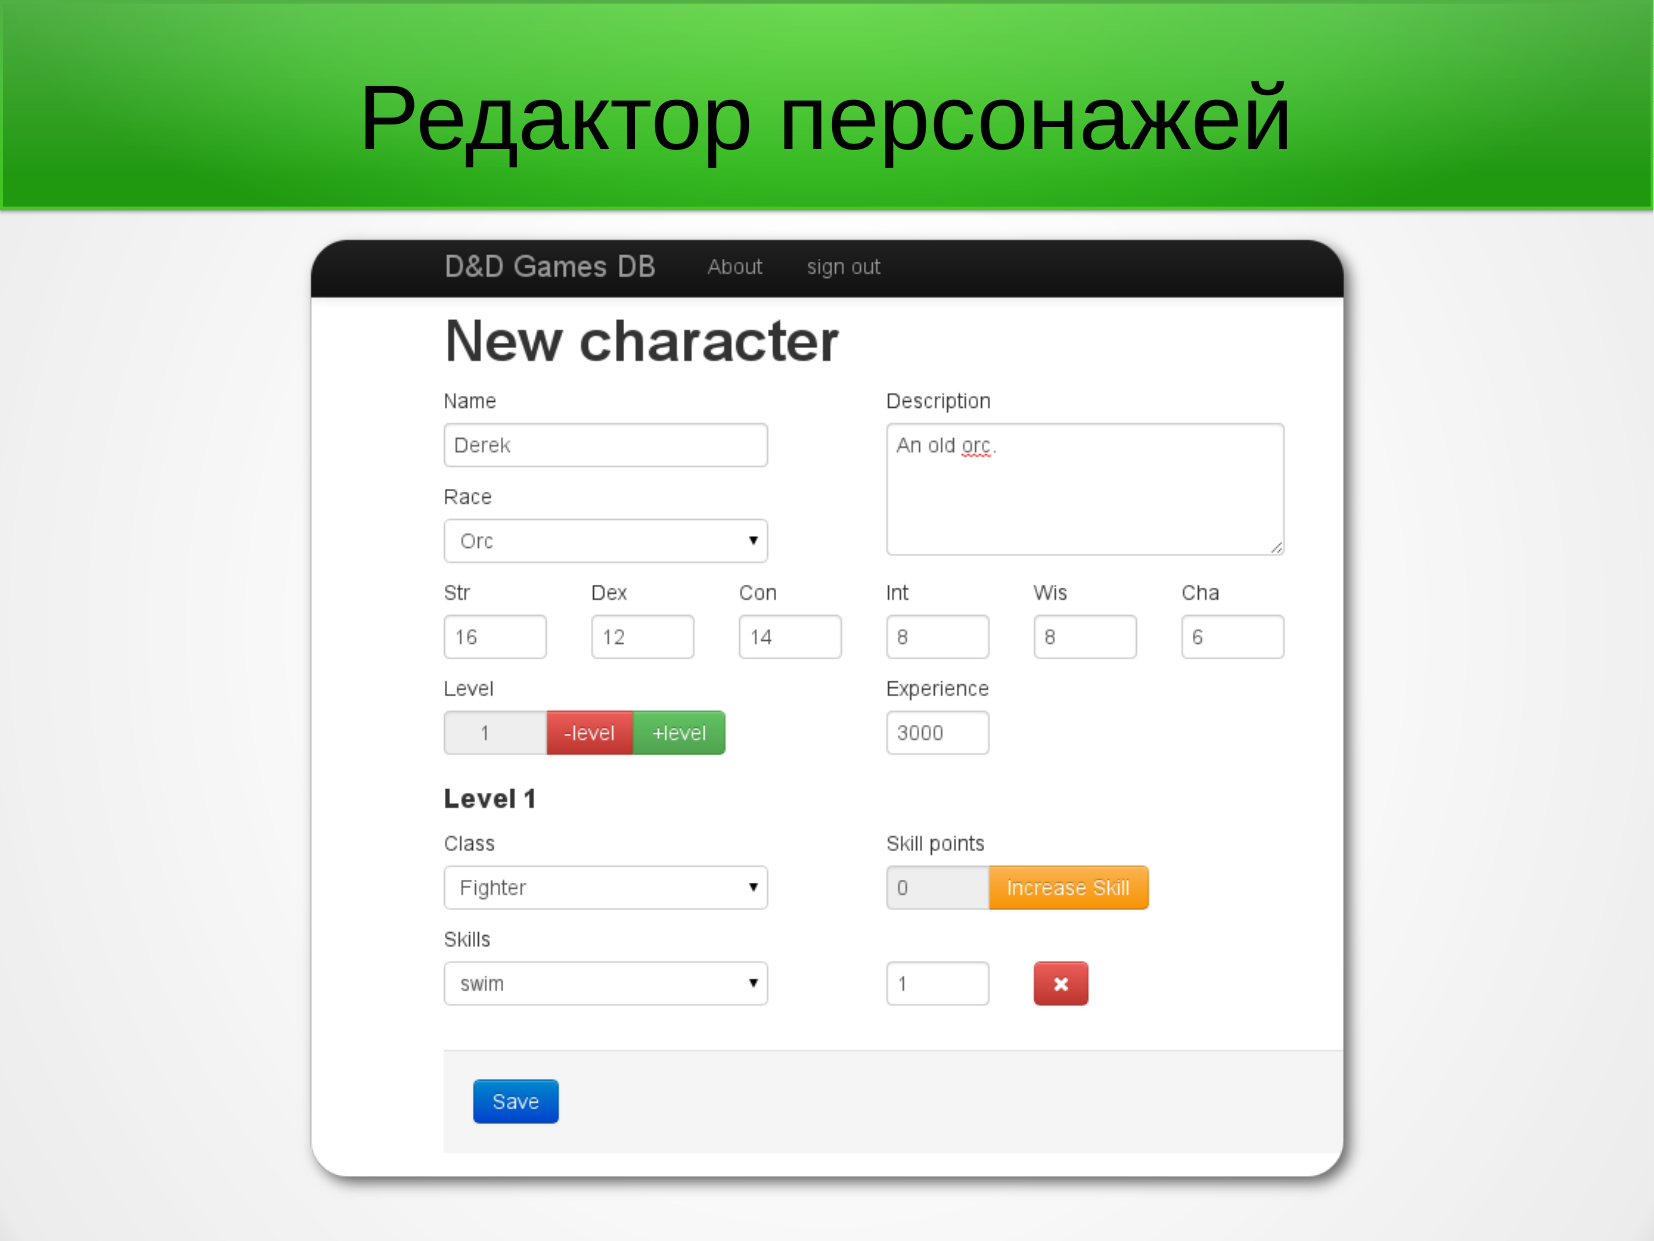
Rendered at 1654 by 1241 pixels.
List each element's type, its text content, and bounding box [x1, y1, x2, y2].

title Редактор персонажей [82, 47, 1571, 189]
picture [295, 224, 1372, 1205]
